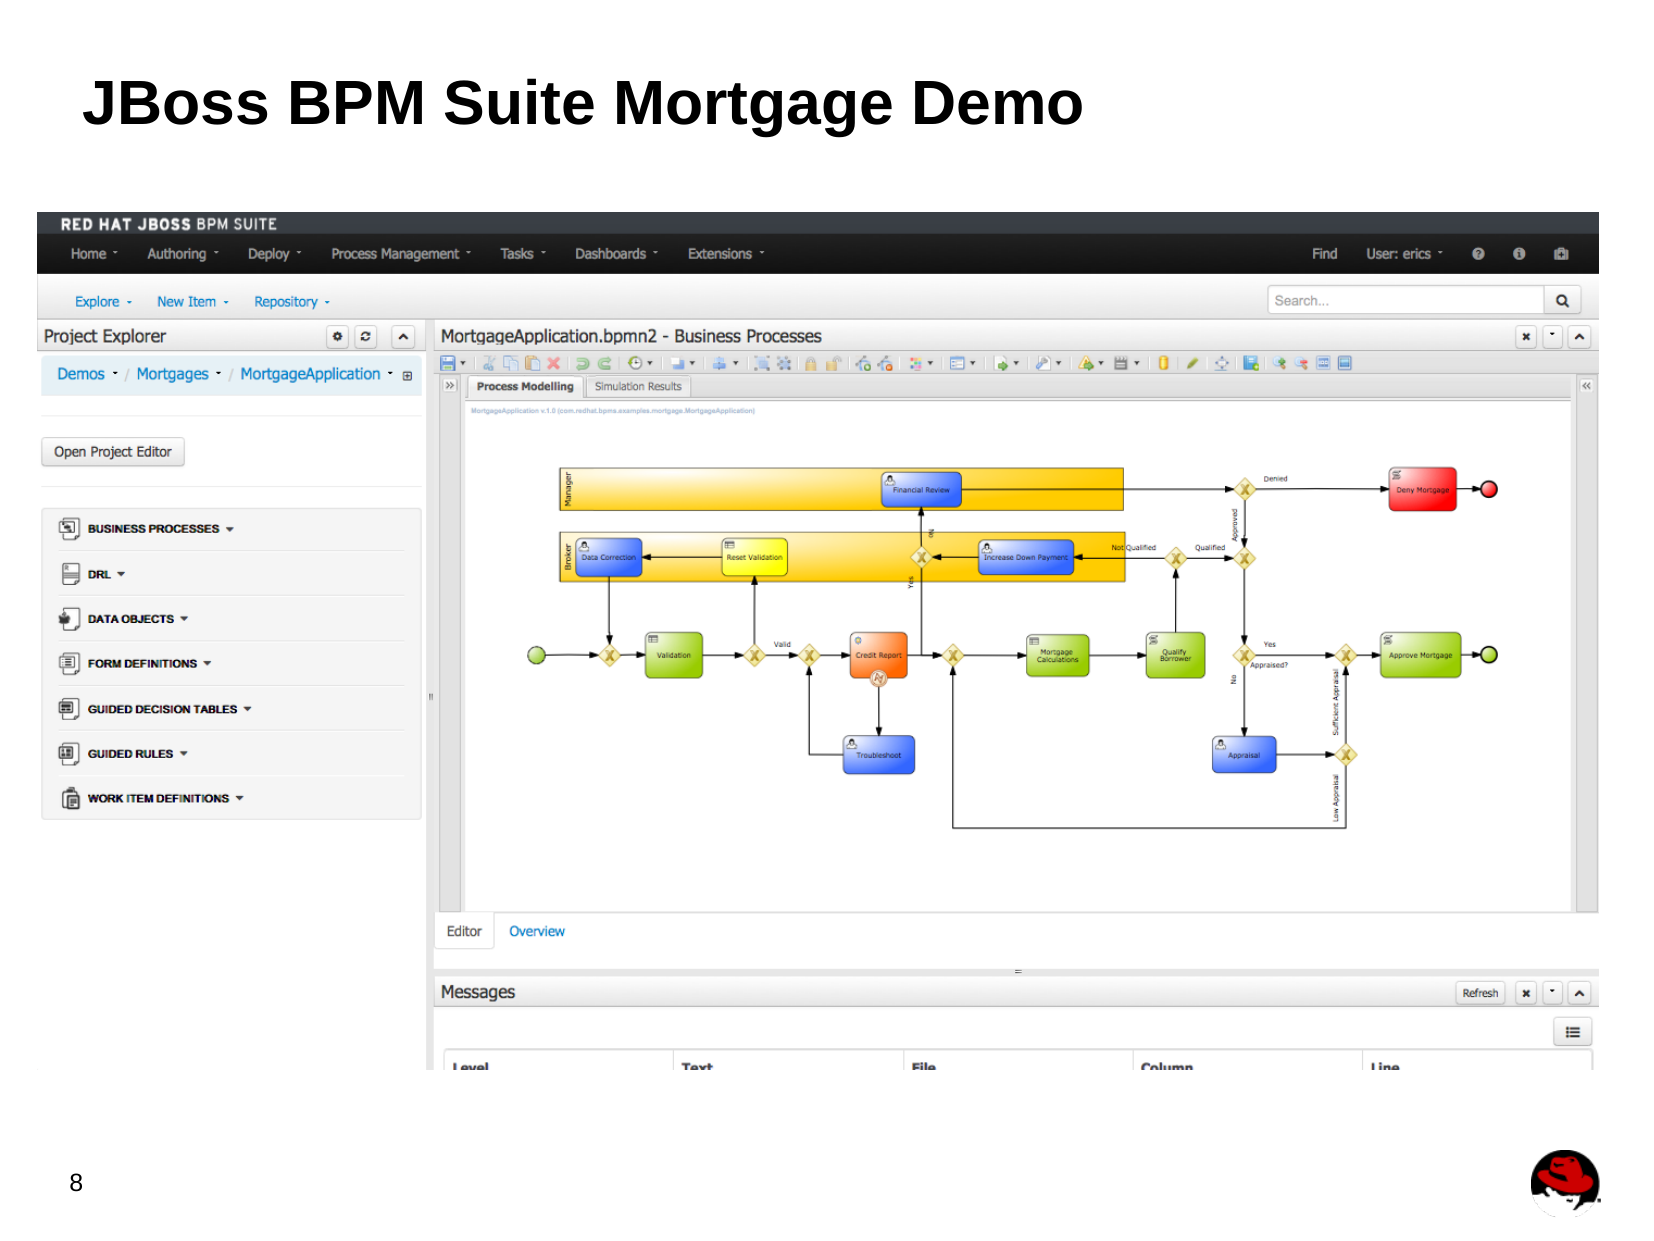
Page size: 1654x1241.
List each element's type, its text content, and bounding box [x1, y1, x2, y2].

picture [37, 212, 1599, 1070]
picture [1531, 1150, 1601, 1218]
title JBoss BPM Suite Mortgage Demo [82, 19, 1571, 186]
